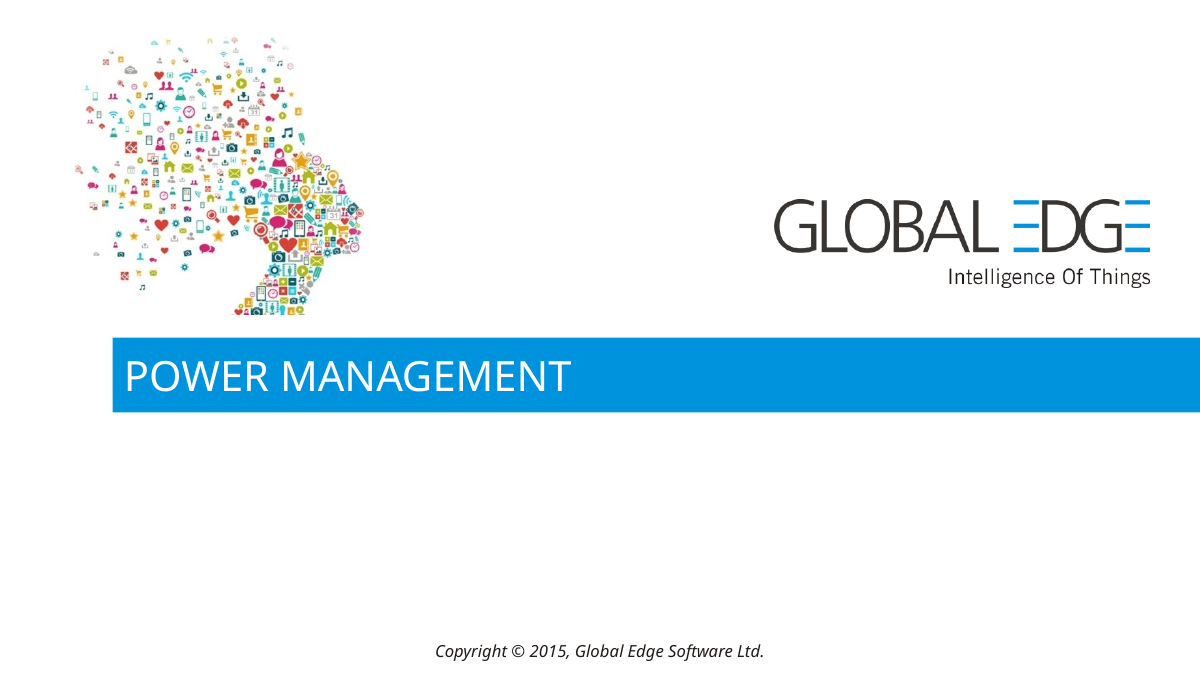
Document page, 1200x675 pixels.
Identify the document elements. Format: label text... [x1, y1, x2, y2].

picture [75, 0, 377, 315]
picture [774, 199, 1150, 288]
title POWER MANAGEMENT [112, 337, 1200, 413]
